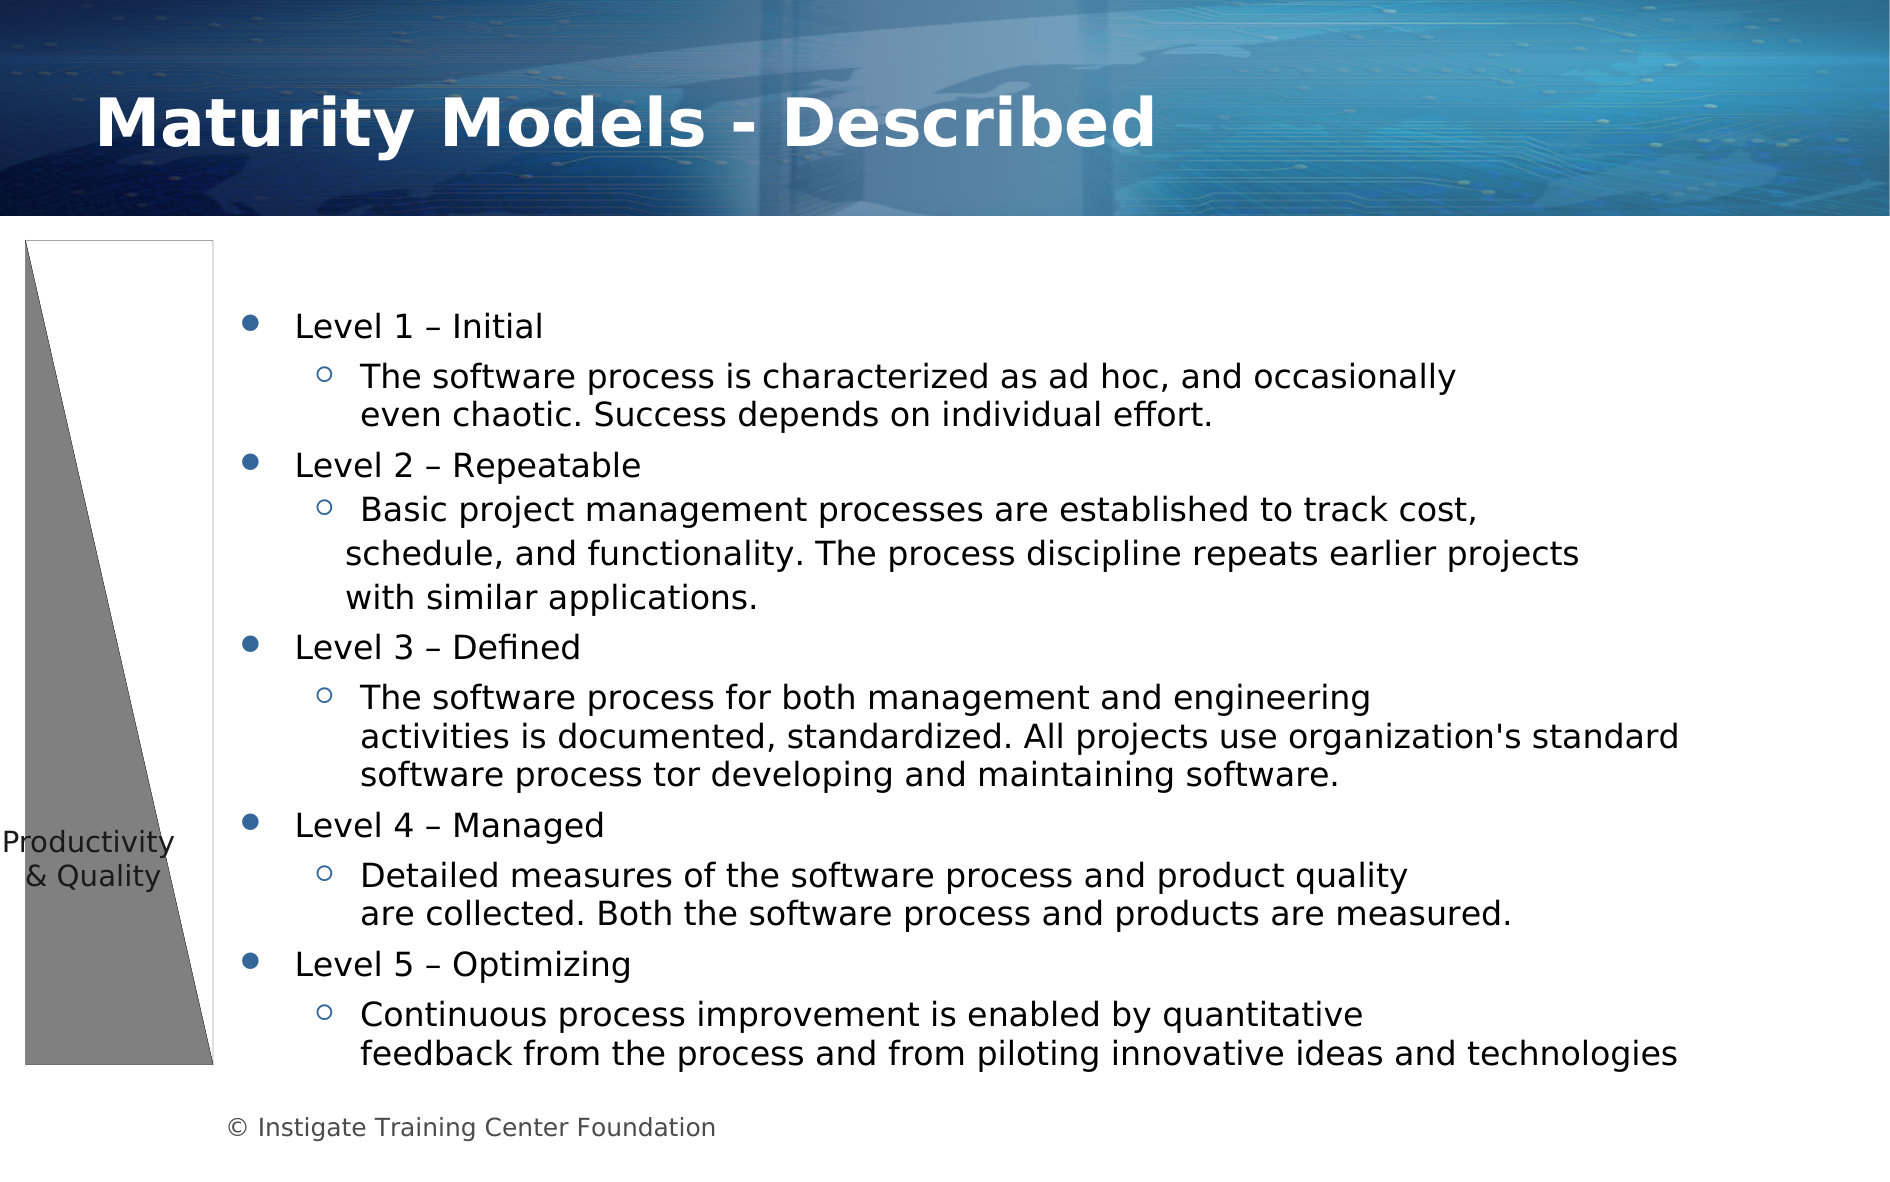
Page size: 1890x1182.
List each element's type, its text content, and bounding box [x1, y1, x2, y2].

picture [0, 0, 1890, 216]
title Maturity Models - Described [94, 47, 1793, 217]
chart [0, 213, 291, 1090]
text_box Level 1 – Initial The software process is characterized as ad hoc, and occasionally even chaotic. Success depends on individual effort. Level 2 – Repeatable Basic project management processes are established to track cost, schedule, and functionality. The process discipline repeats earlier projects with similar applications. Level 3 – Defined The software process for both management and engineering activities is documented, standardized. All projects use organization's standard software process tor developing and maintaining software. Level 4 – Managed Detailed measures of the software process and product quality are collected. Both the software process and products are measured. Level 5 – Optimizing Continuous process improvement is enabled by quantitative feedback from the process and from piloting innovative ideas and technologies [225, 300, 1838, 1126]
